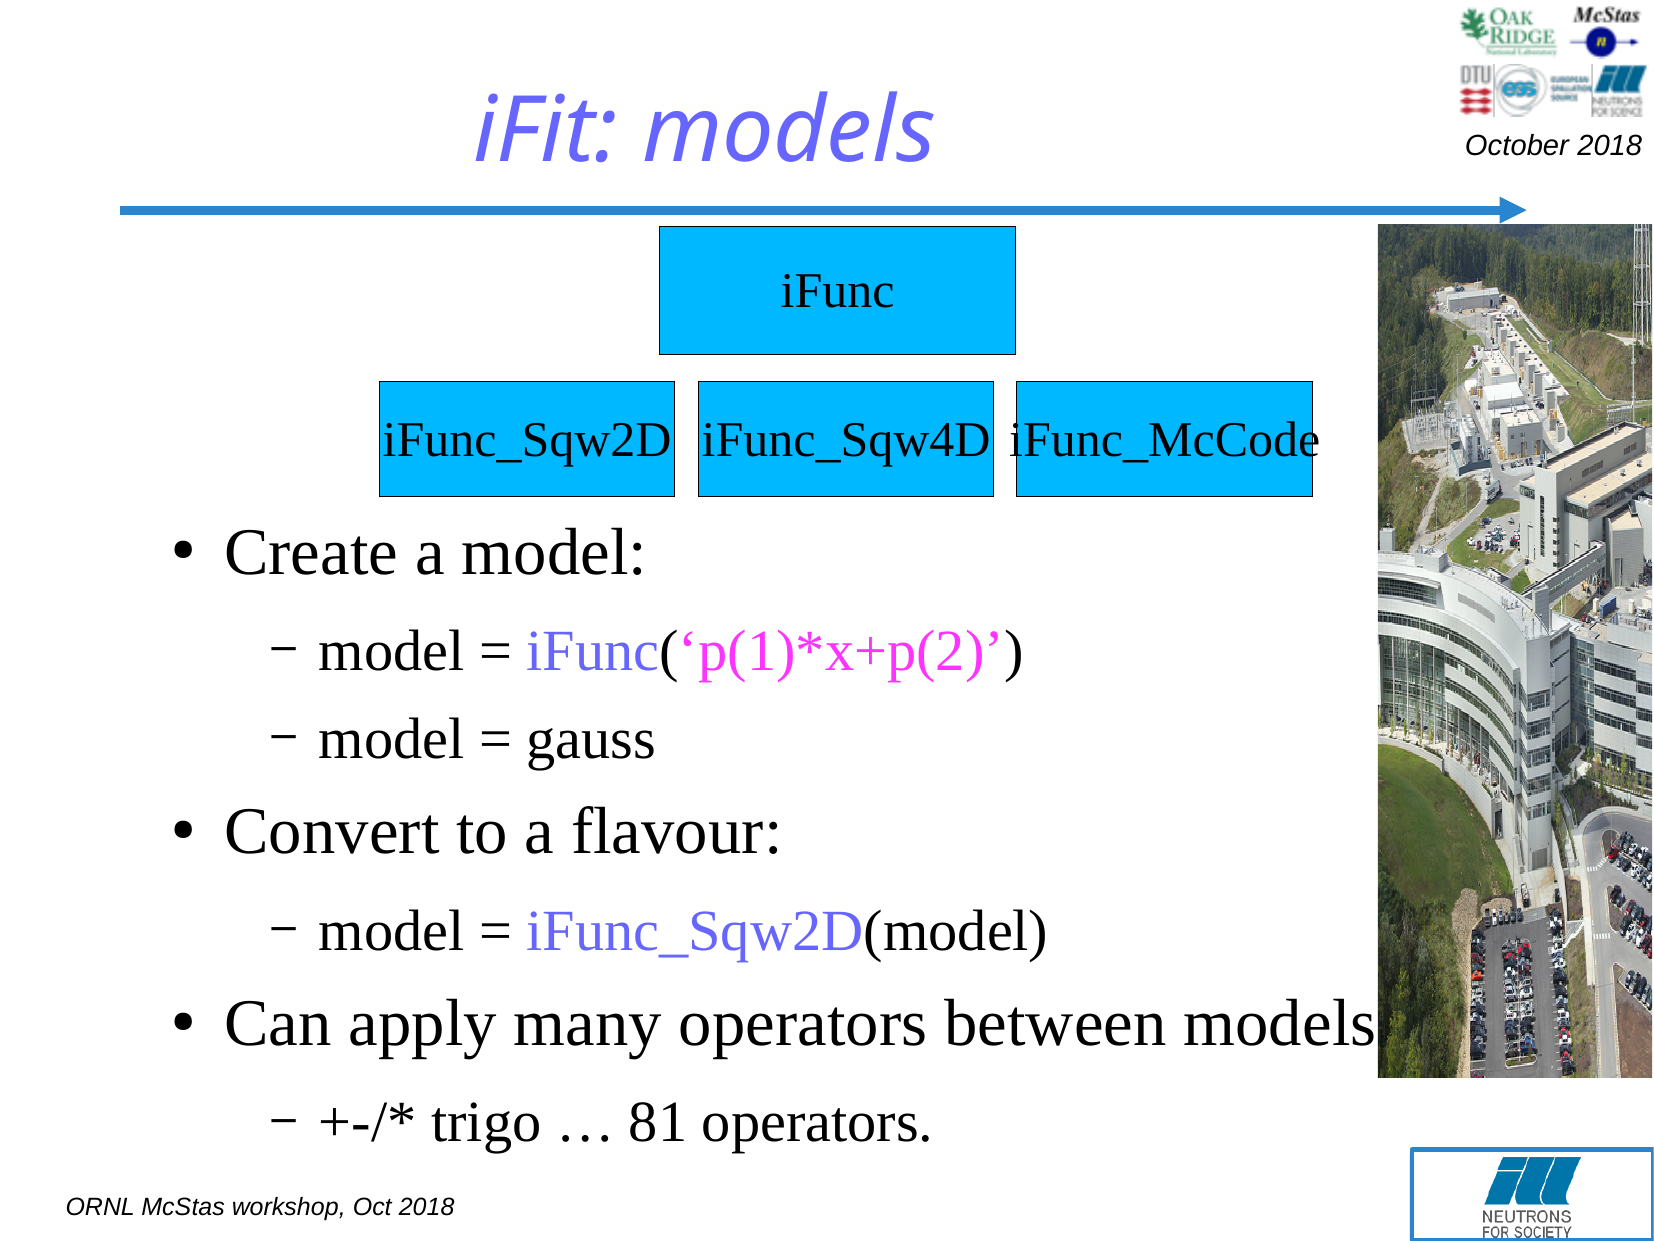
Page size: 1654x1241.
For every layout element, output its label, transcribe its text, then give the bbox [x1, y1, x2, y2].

text_box iFunc_Sqw4D [698, 381, 994, 497]
picture [1377, 224, 1653, 1078]
text_box iFunc_McCode [1016, 381, 1313, 497]
text_box iFunc_Sqw2D [379, 381, 675, 497]
list Create a model: model = iFunc(‘p(1)*x+p(2)’) model = gauss Convert to a flavour: model = iFunc_Sqw2D(model) Can apply many operators between models +-/* trigo … 81 operators. [82, 514, 1571, 1234]
text_box iFunc [659, 226, 1016, 355]
title iFit: models [82, 49, 1328, 203]
picture [1459, 64, 1649, 117]
picture [1479, 1153, 1583, 1241]
picture [1458, 6, 1650, 59]
